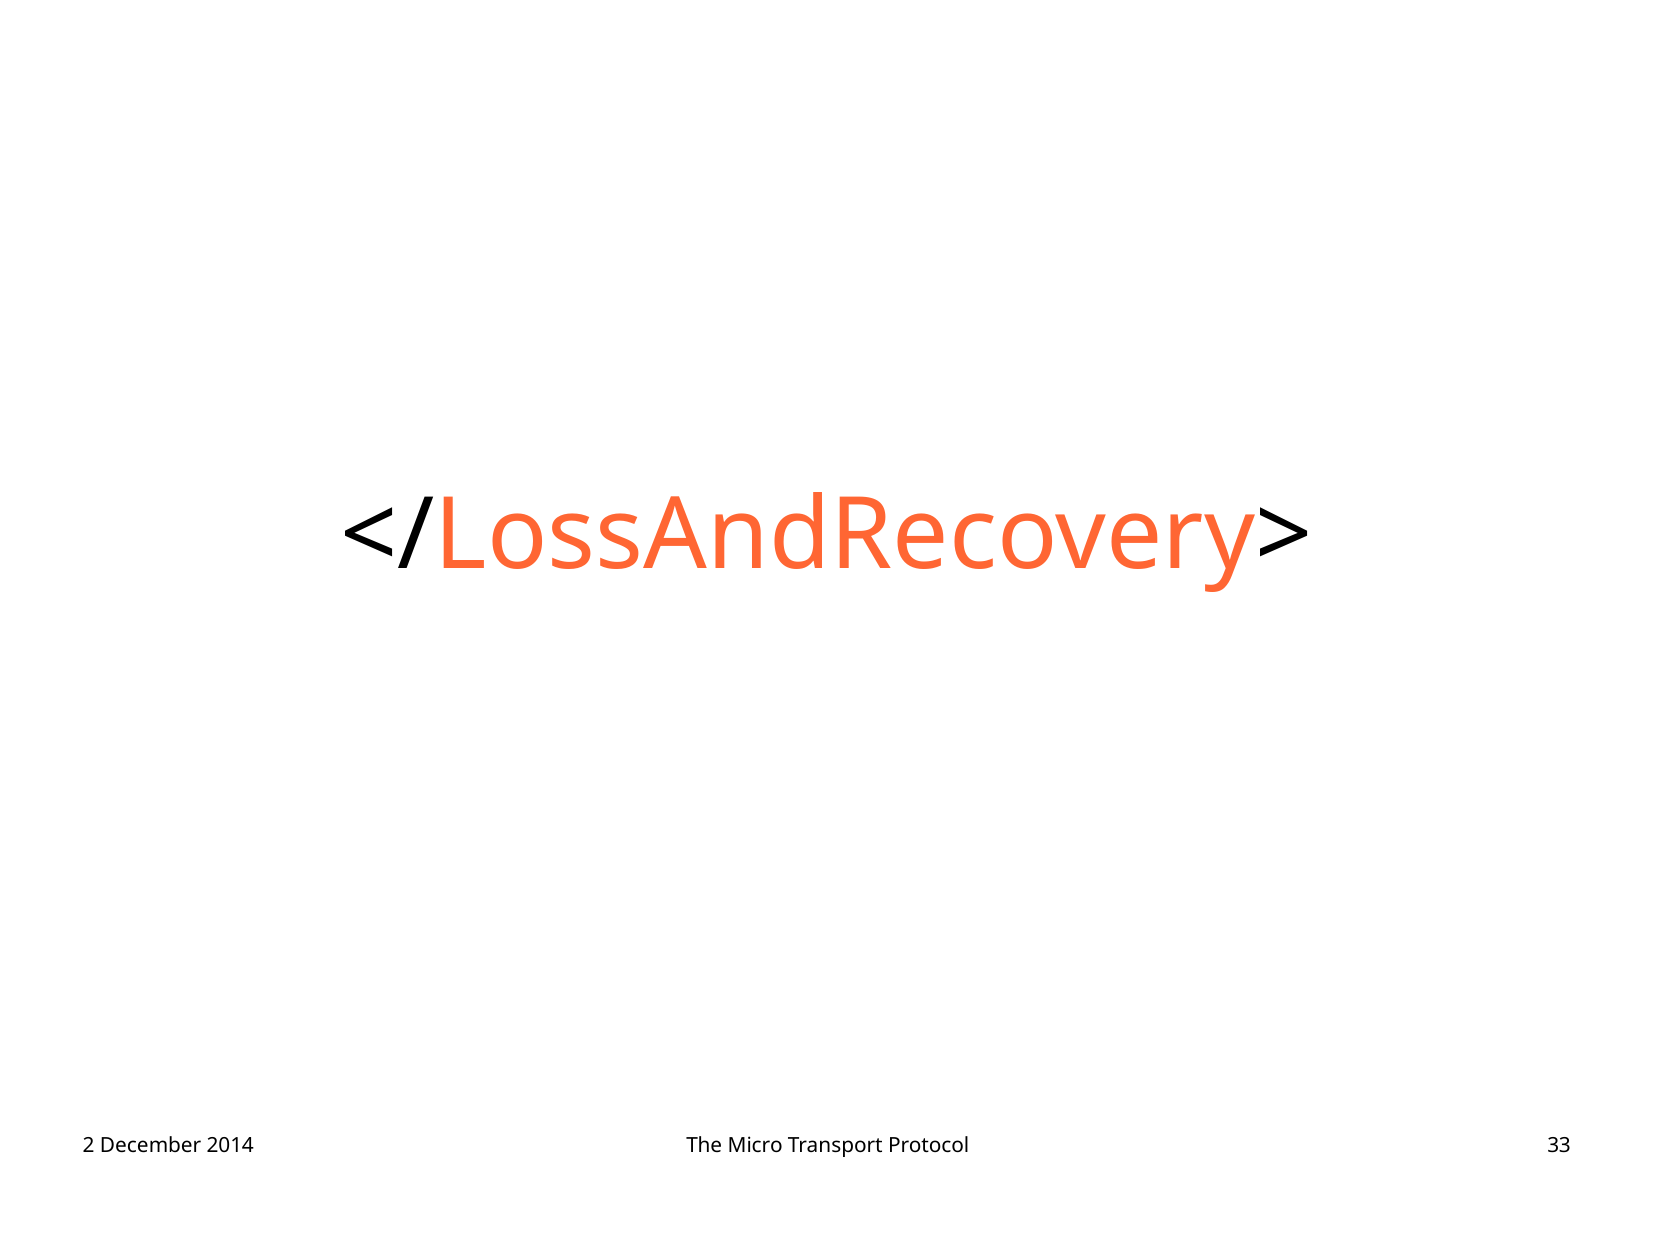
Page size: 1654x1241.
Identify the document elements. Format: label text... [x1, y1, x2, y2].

subtitle </LossAndRecovery> [82, 49, 1571, 1010]
